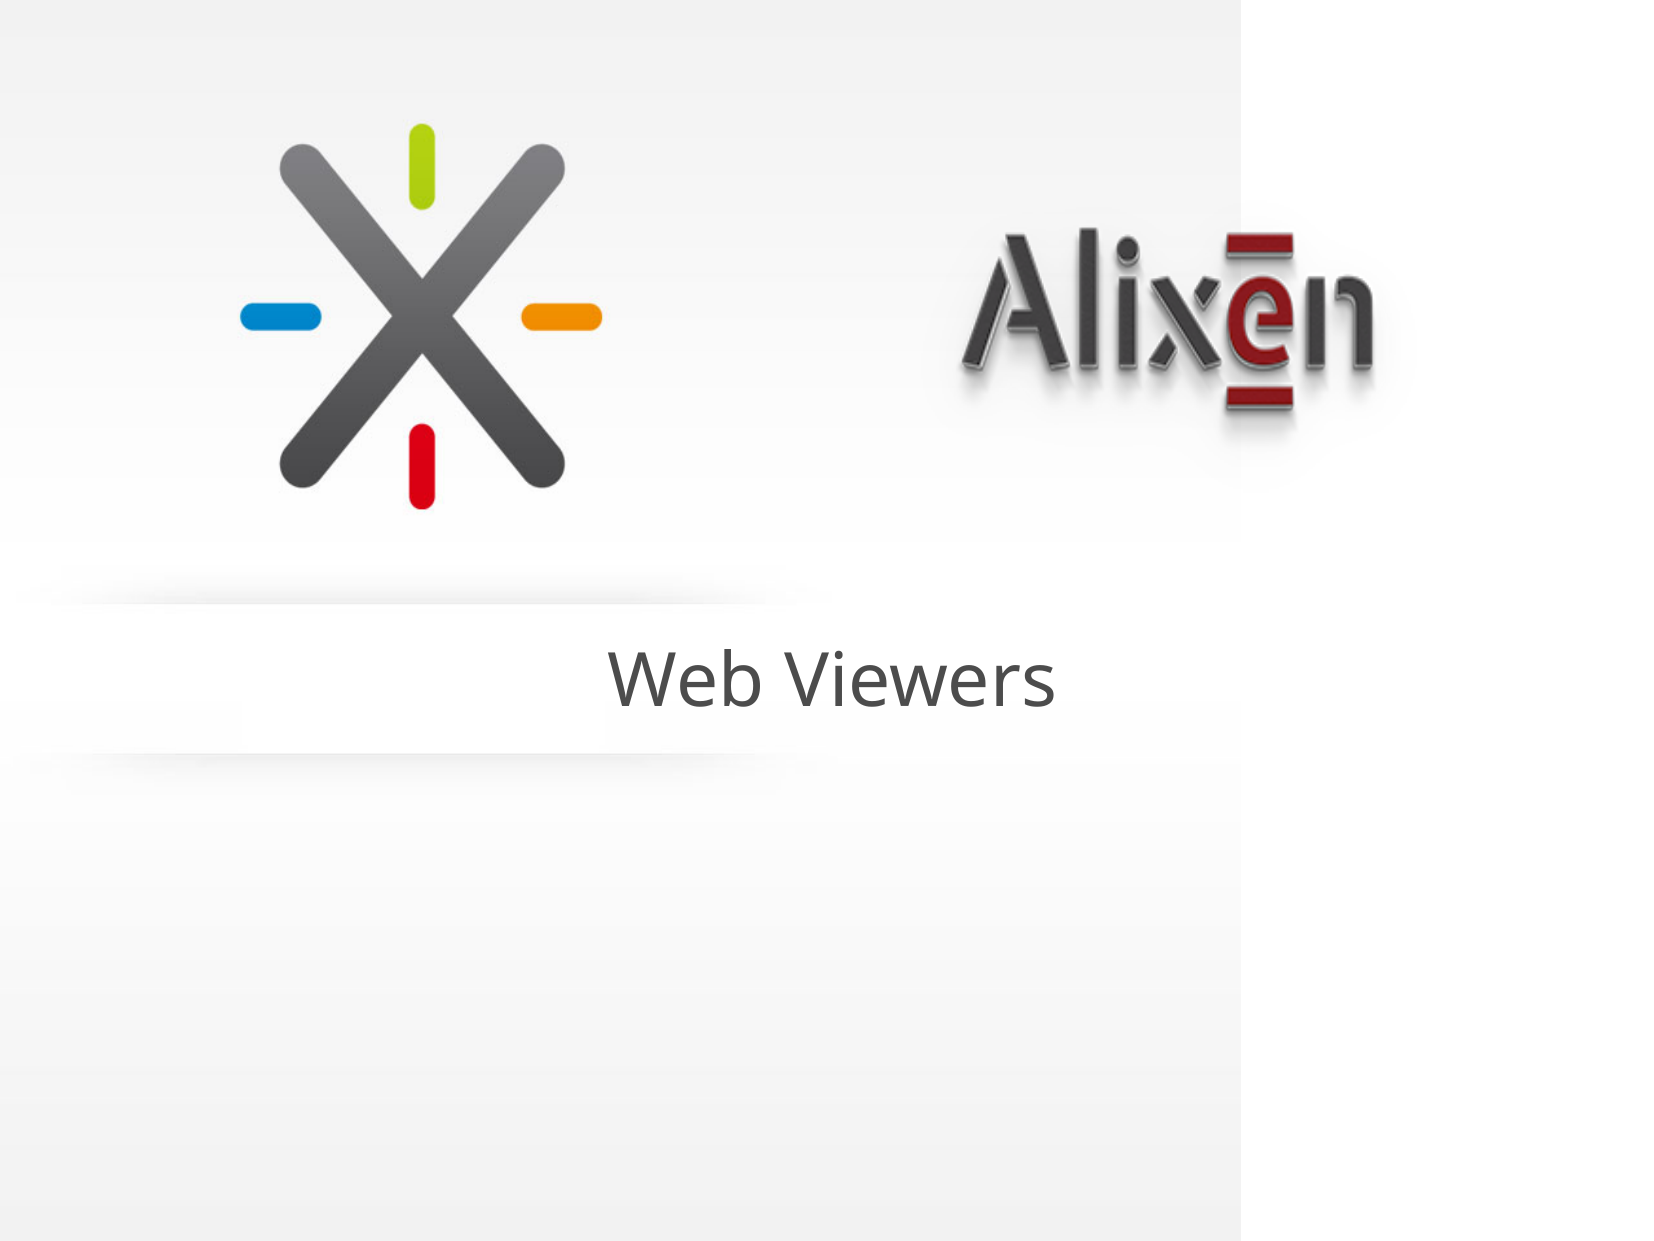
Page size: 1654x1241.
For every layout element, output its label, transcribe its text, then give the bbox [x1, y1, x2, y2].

picture [0, 0, 1418, 1241]
title Web Viewers [330, 601, 1335, 754]
